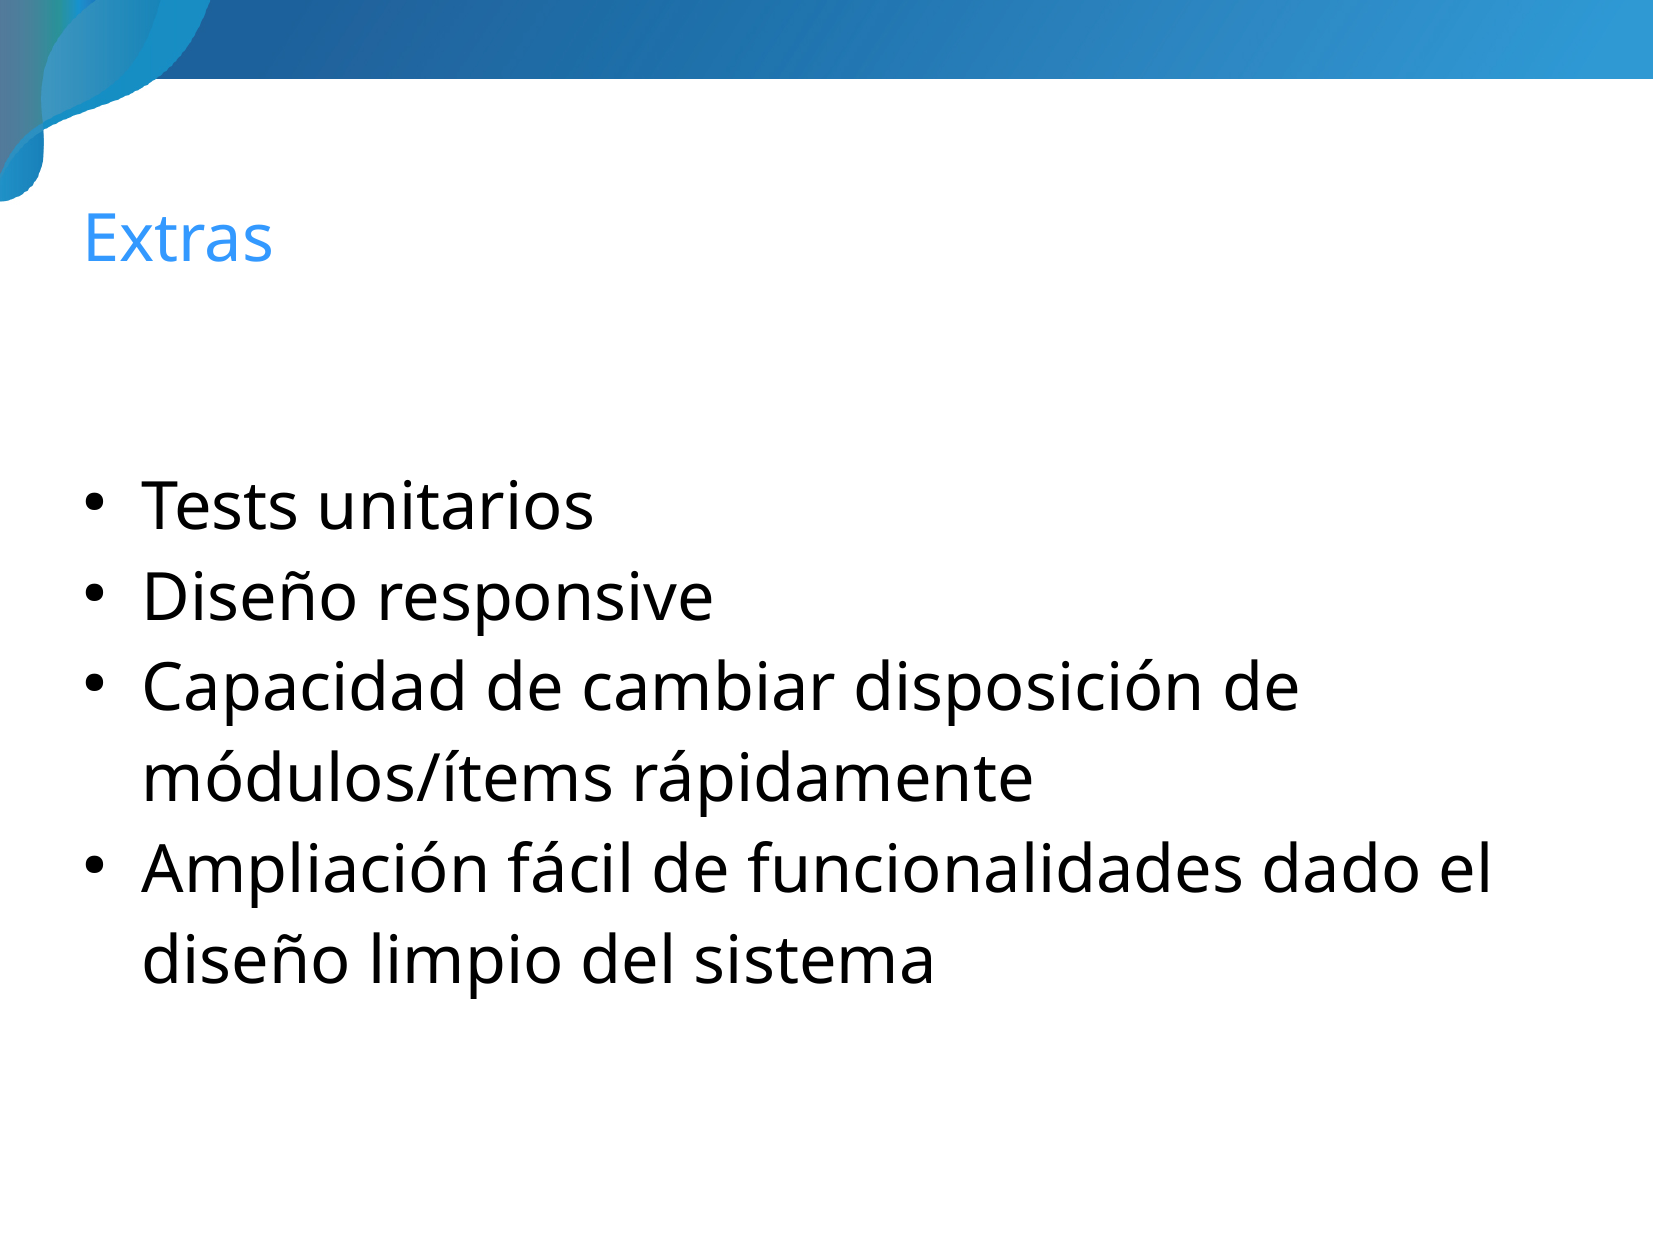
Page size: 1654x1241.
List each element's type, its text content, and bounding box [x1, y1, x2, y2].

subtitle Tests unitarios Diseño responsive Capacidad de cambiar disposición de módulos/ítems rápidamente Ampliación fácil de funcionalidades dado el diseño limpio del sistema [82, 372, 1571, 1088]
title Extras [82, 132, 1571, 340]
picture [0, 0, 1653, 1241]
